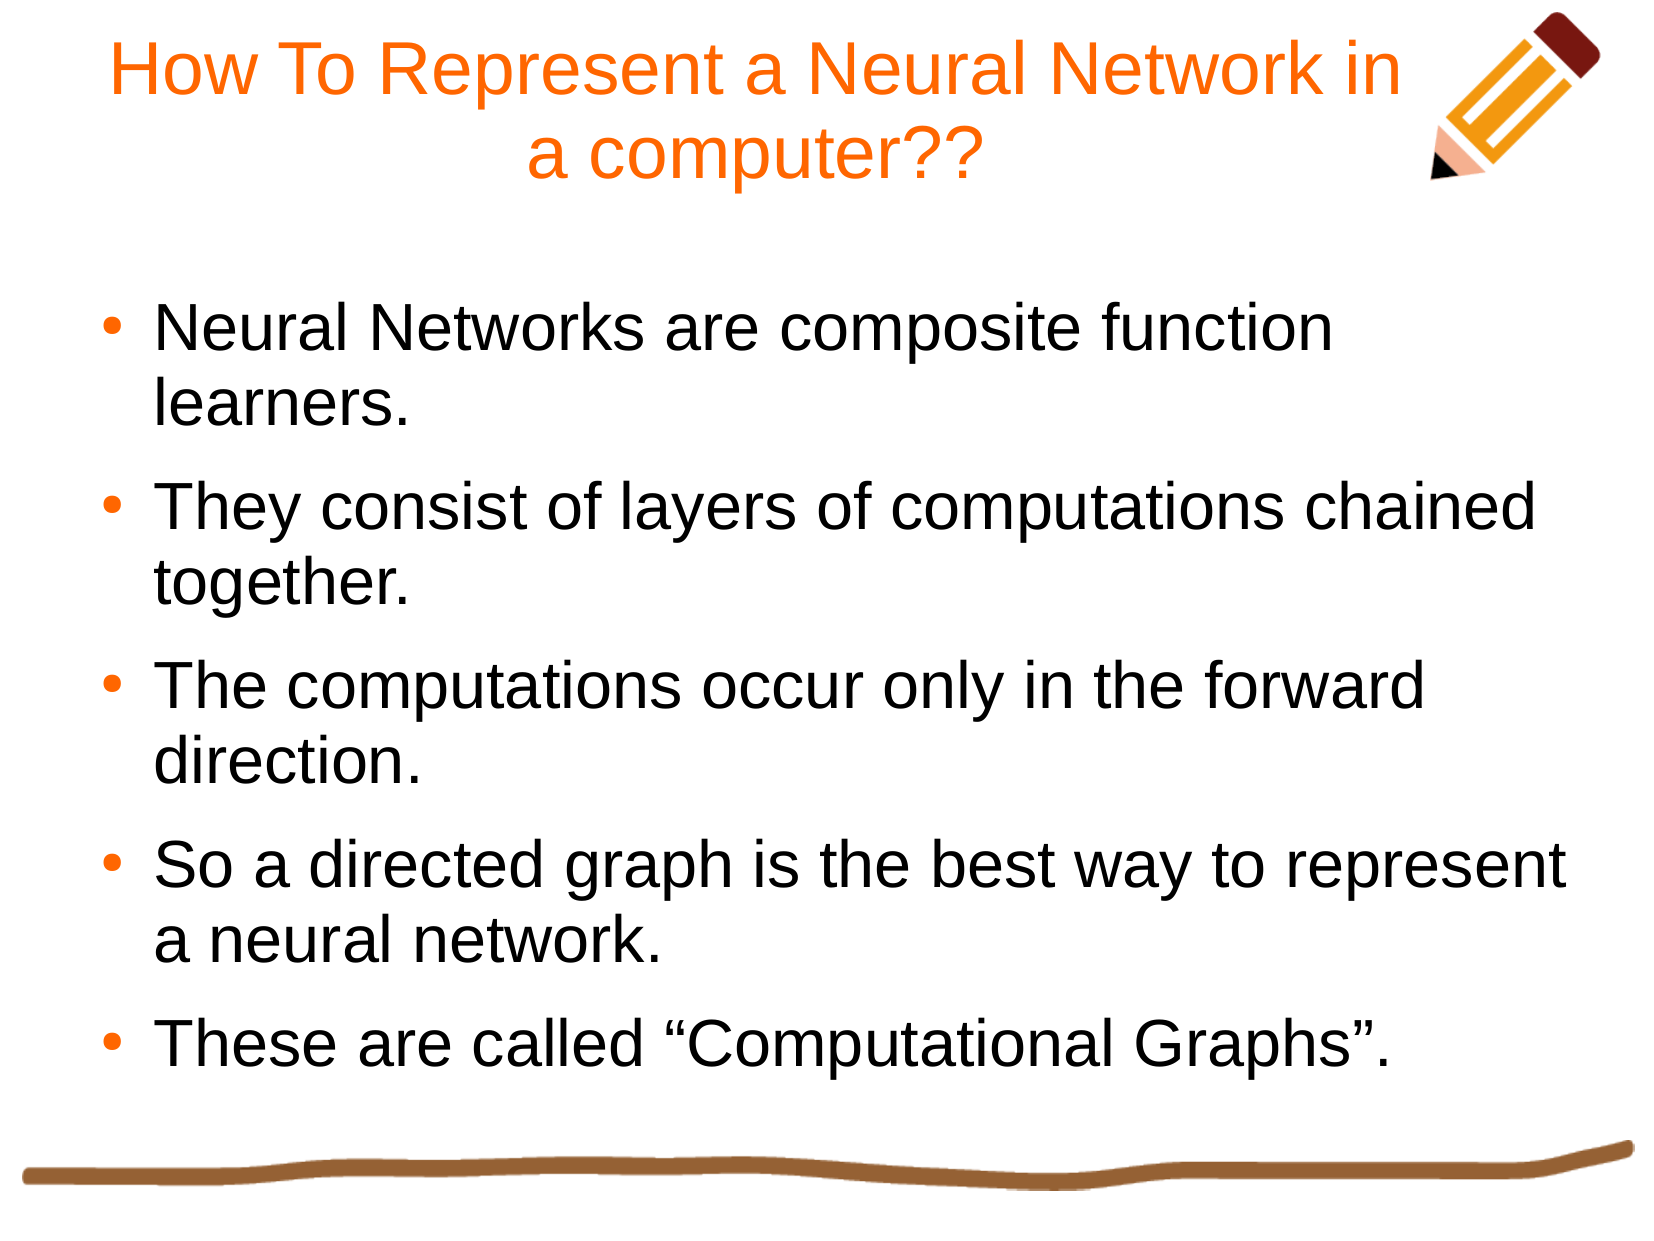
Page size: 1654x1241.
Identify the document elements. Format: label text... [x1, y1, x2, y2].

picture [22, 1140, 1635, 1191]
title How To Represent a Neural Network in a computer?? [82, 26, 1430, 195]
list Neural Networks are composite function learners. They consist of layers of computations chained together. The computations occur only in the forward direction. So a directed graph is the best way to represent a neural network. These are called “Computational Graphs”. [82, 290, 1571, 1122]
picture [1430, 12, 1601, 181]
